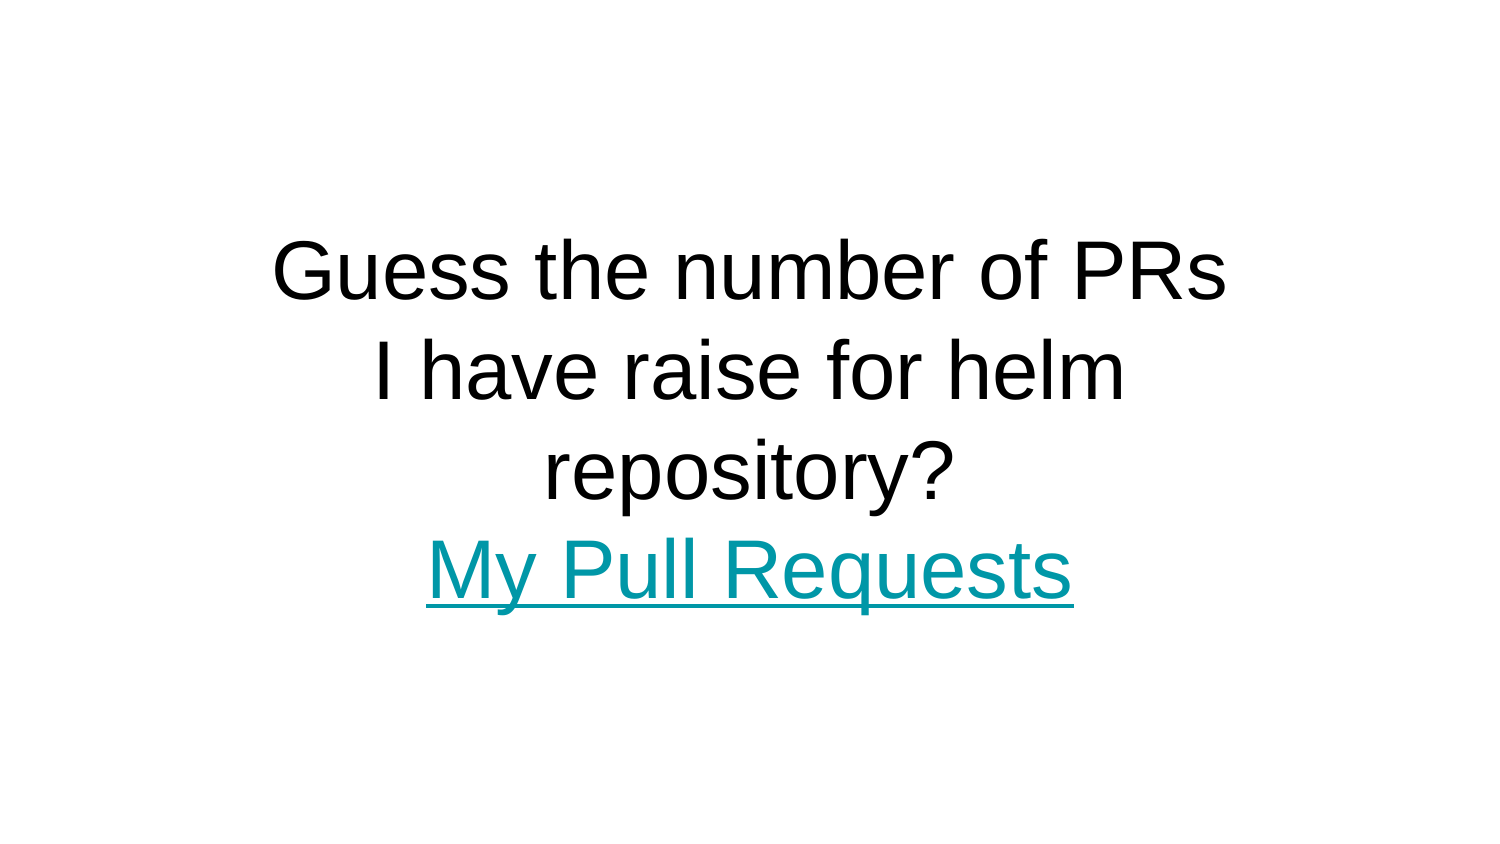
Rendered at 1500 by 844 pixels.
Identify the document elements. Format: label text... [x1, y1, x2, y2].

text_box Guess the number of PRs I have raise for helm repository? My Pull Requests [240, 200, 1260, 643]
